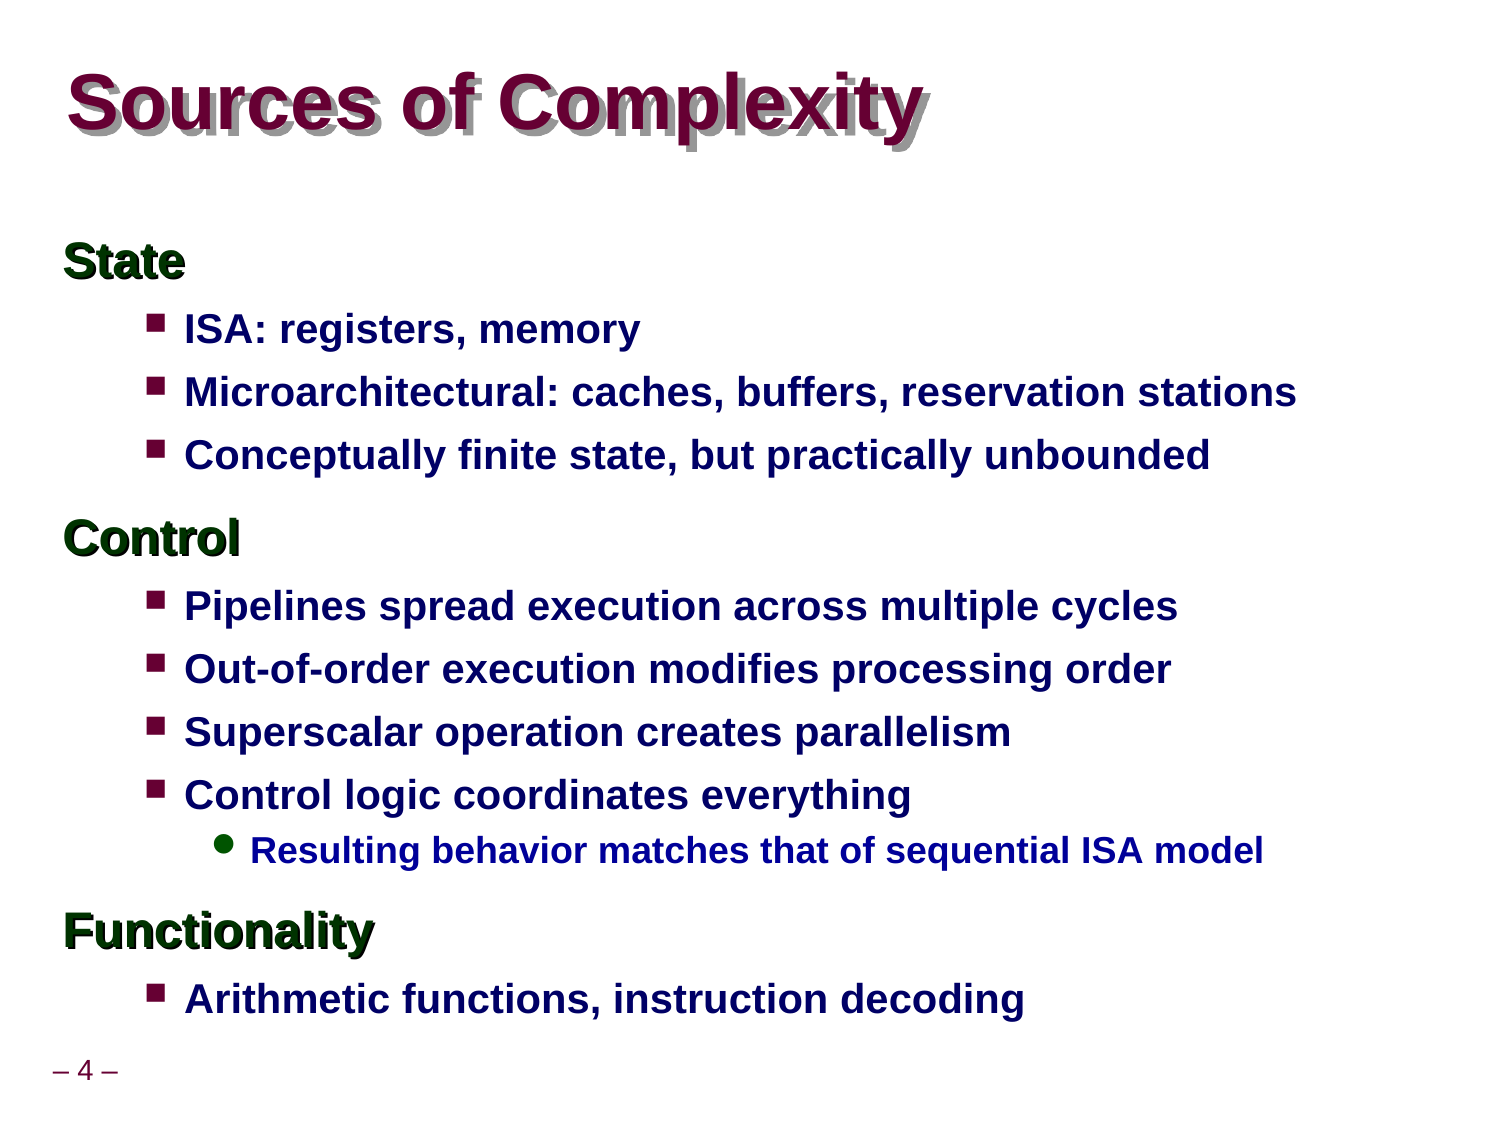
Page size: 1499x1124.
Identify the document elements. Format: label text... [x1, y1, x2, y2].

title Sources of Complexity [66, 40, 1495, 169]
list State ISA: registers, memory Microarchitectural: caches, buffers, reservation stations Conceptually finite state, but practically unbounded Control Pipelines spread execution across multiple cycles Out-of-order execution modifies processing order Superscalar operation creates parallelism Control logic coordinates everything Resulting behavior matches that of sequential ISA model Functionality Arithmetic functions, instruction decoding [47, 224, 1409, 1056]
